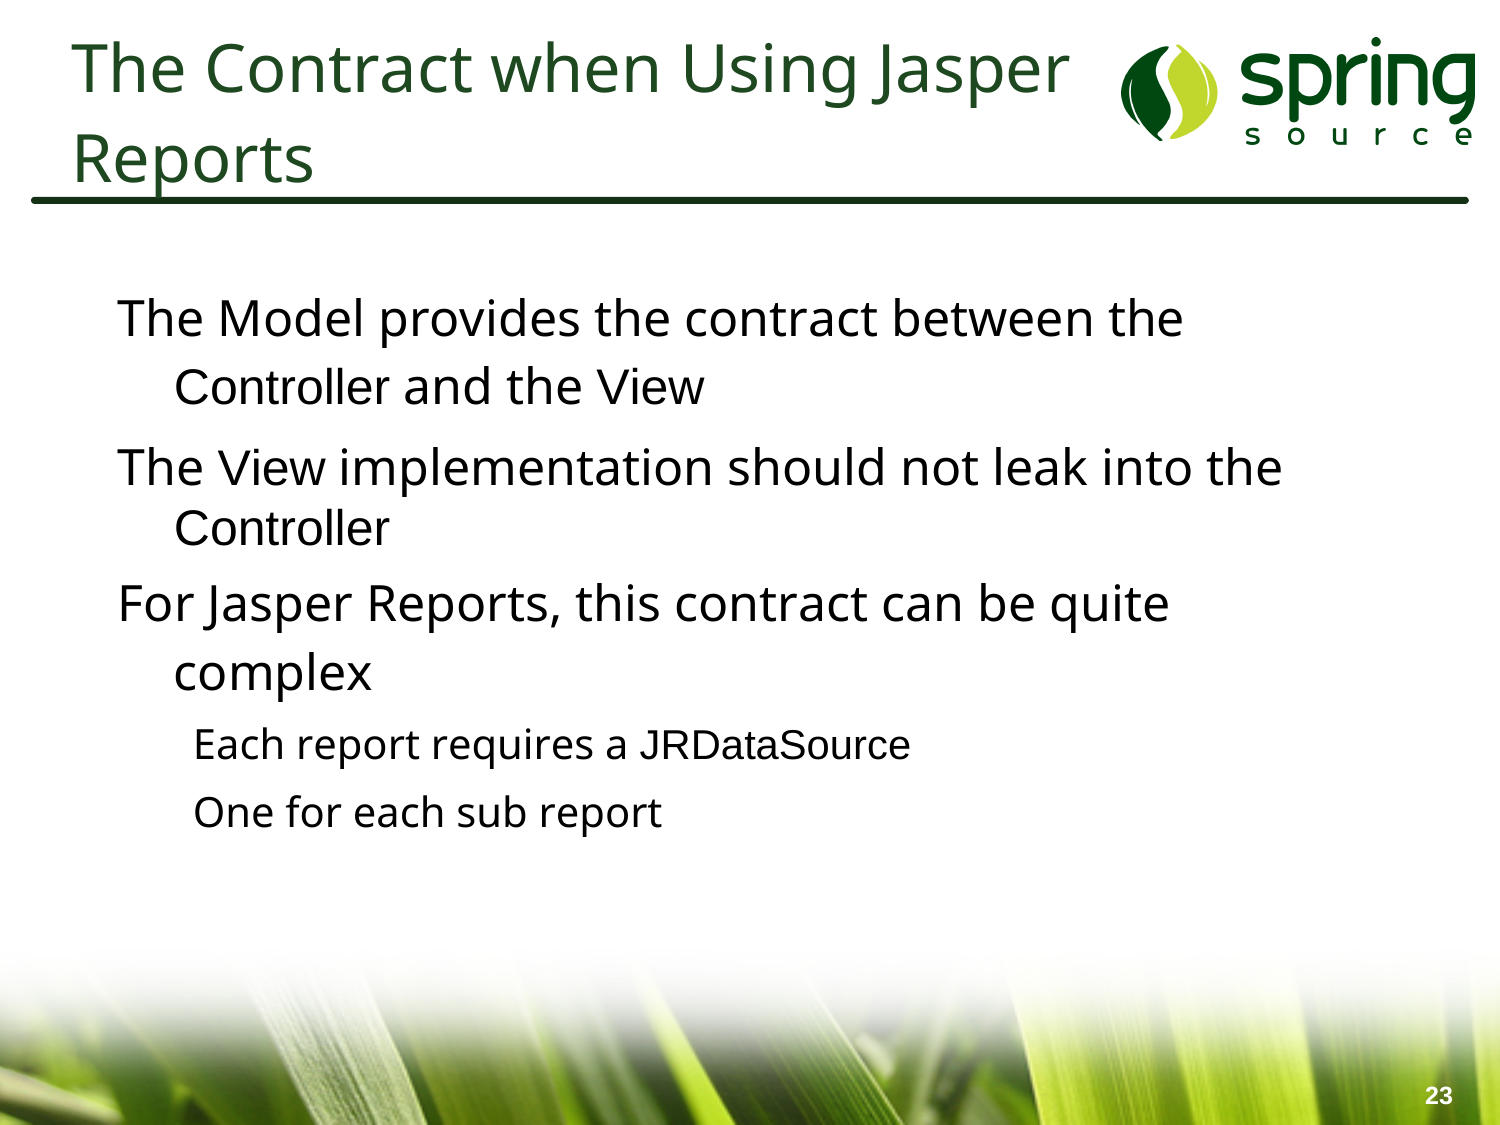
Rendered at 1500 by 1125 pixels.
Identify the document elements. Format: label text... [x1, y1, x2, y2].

picture [0, 944, 1500, 1125]
picture [1121, 37, 1475, 145]
title The Contract when Using Jasper Reports [56, 13, 1089, 191]
list The Model provides the contract between the Controller and the View The View implementation should not leak into the Controller For Jasper Reports, this contract can be quite complex Each report requires a JRDataSource One for each sub report [103, 275, 1394, 938]
